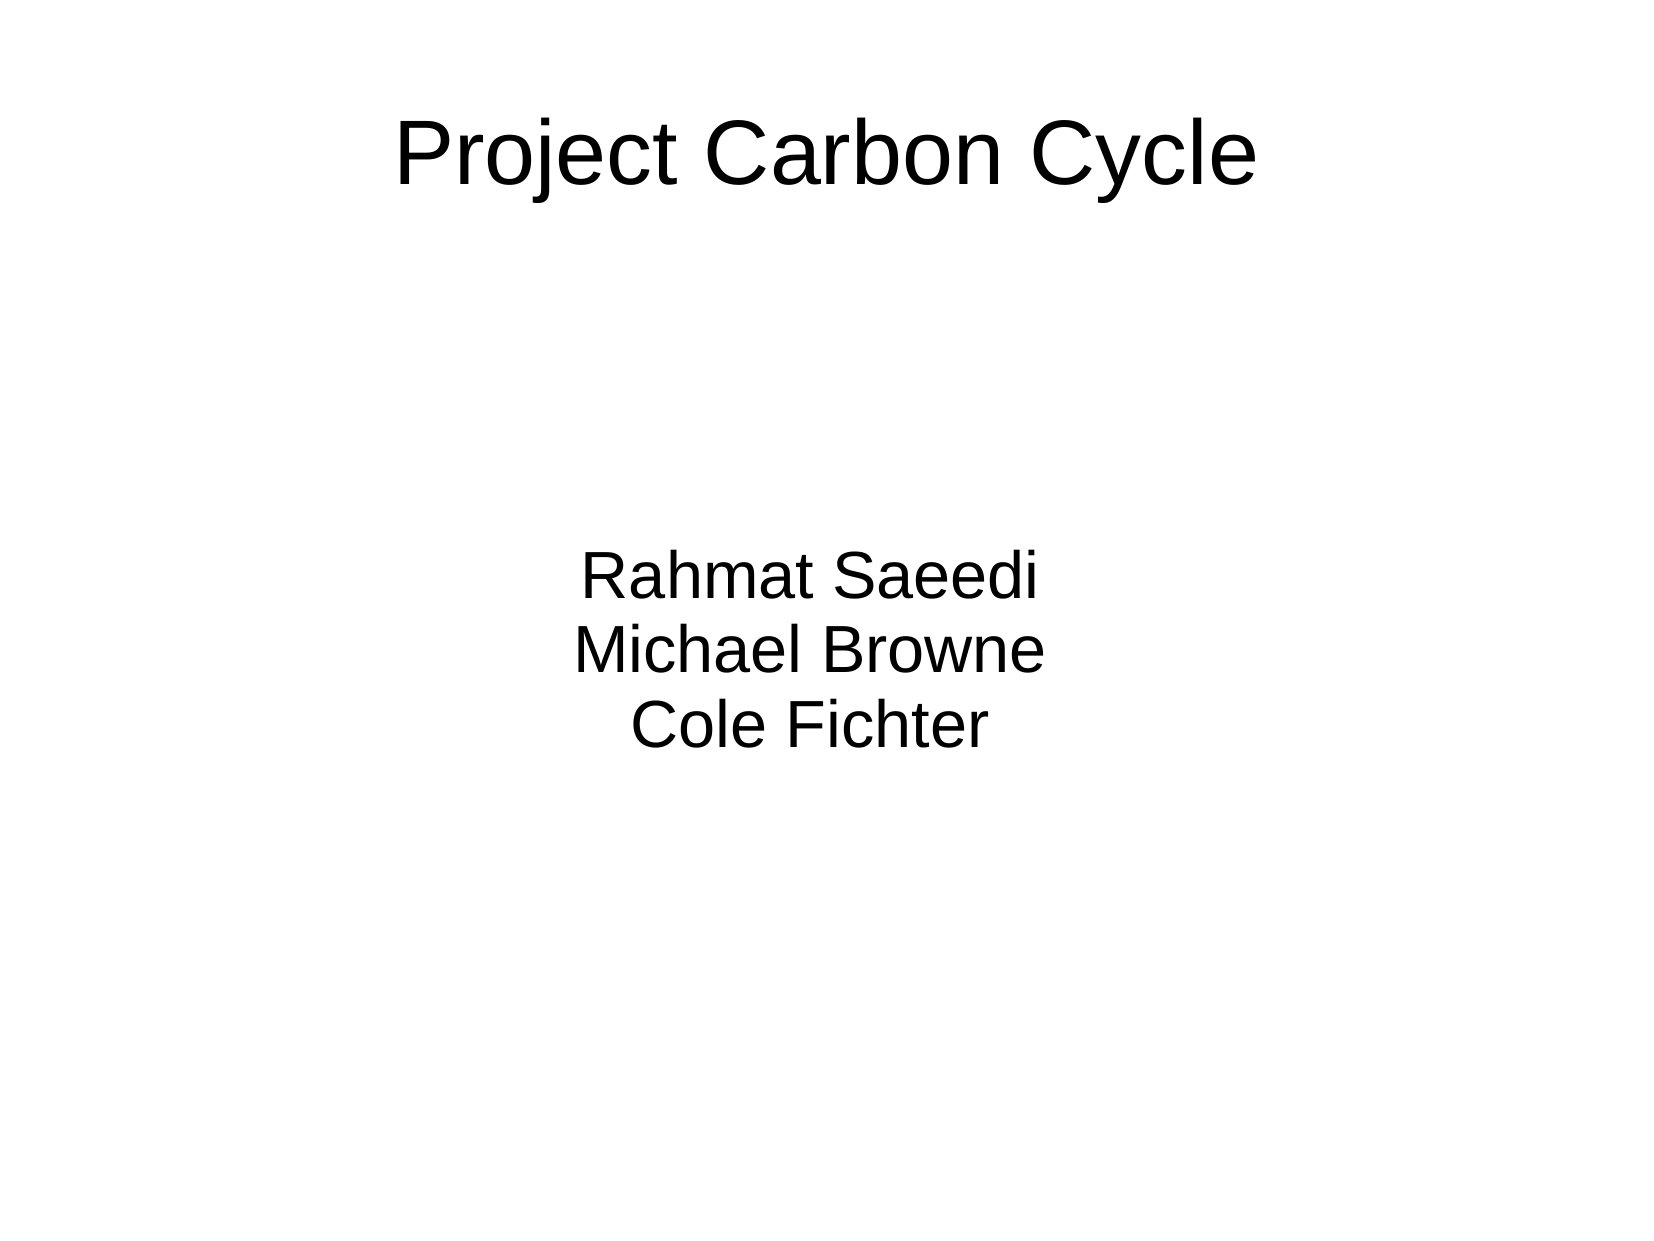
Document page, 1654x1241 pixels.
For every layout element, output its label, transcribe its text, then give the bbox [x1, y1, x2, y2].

subtitle Rahmat Saeedi Michael Browne Cole Fichter [82, 290, 1538, 1010]
title Project Carbon Cycle [82, 49, 1571, 257]
